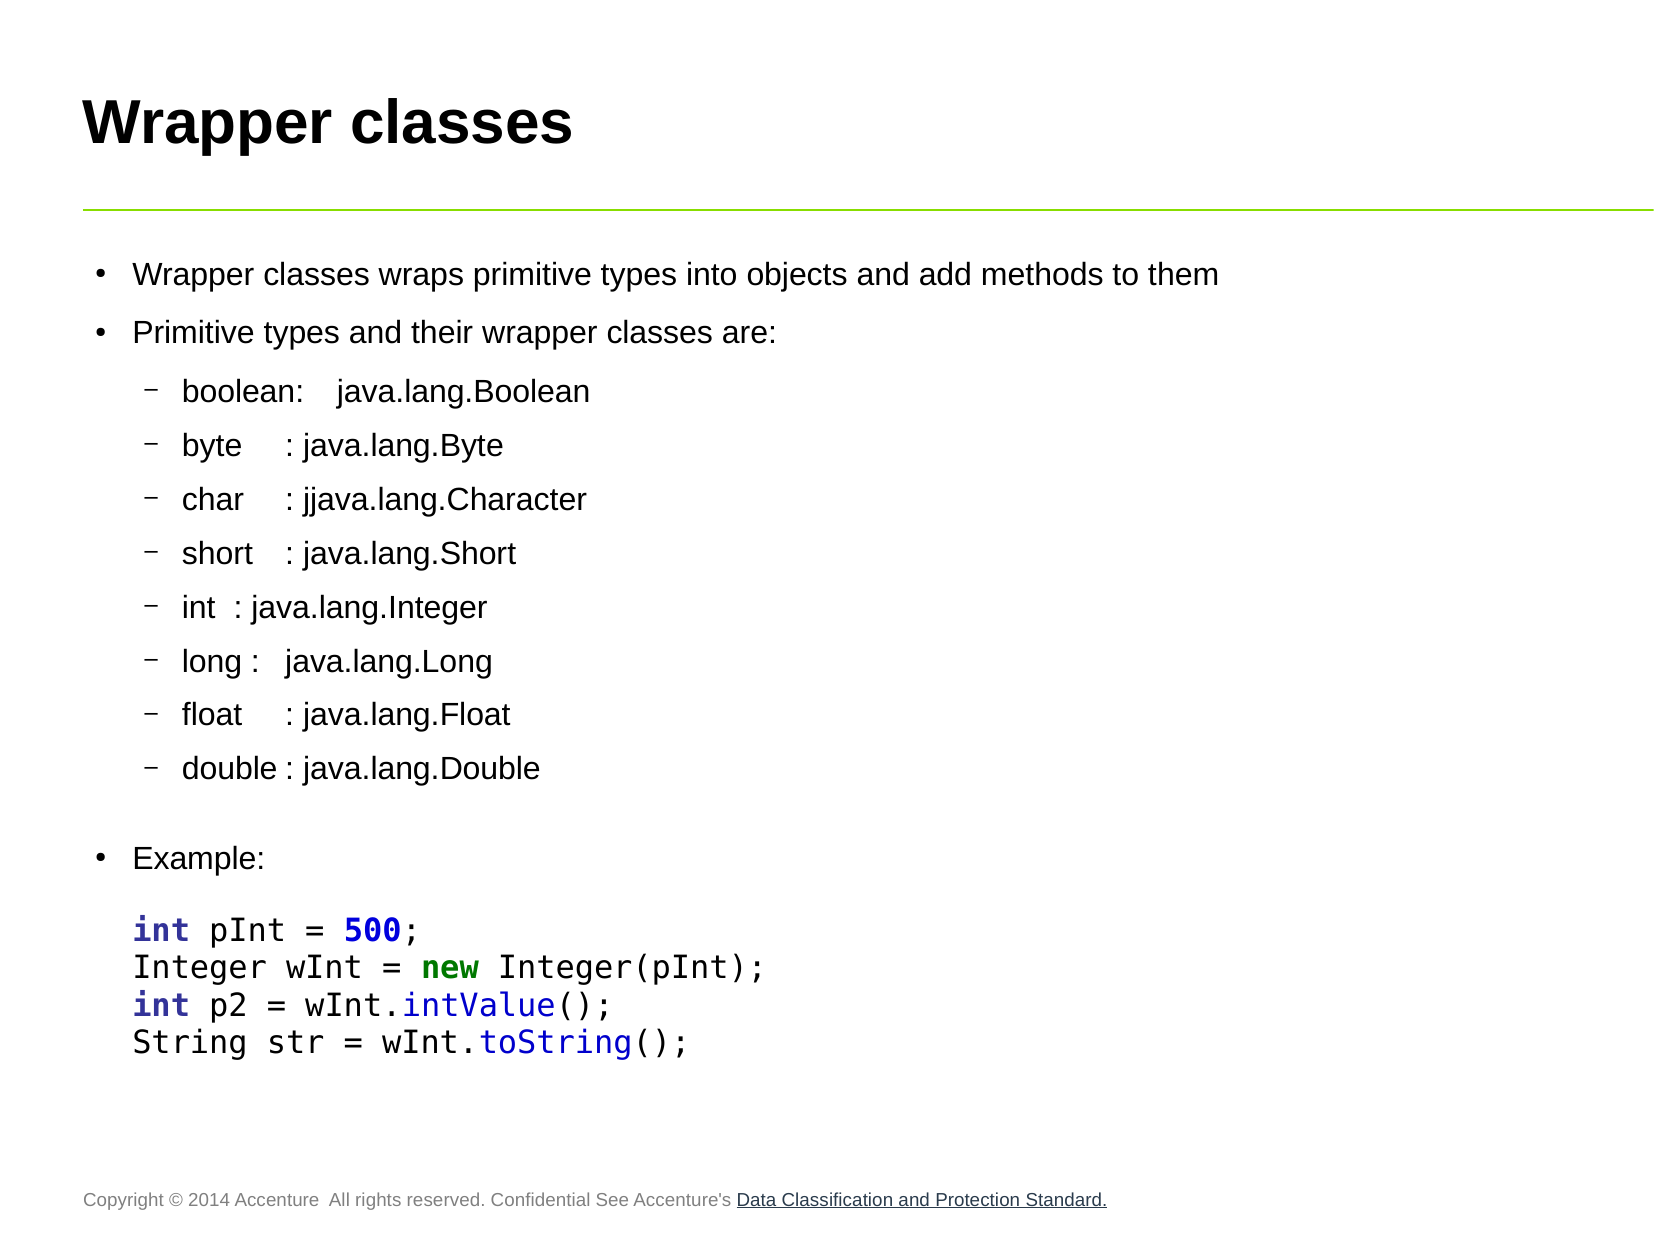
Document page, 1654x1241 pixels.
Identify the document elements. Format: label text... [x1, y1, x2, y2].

list Wrapper classes wraps primitive types into objects and add methods to them Primitive types and their wrapper classes are: boolean: java.lang.Boolean byte : java.lang.Byte char : jjava.lang.Character short : java.lang.Short int : java.lang.Integer long : java.lang.Long float : java.lang.Float double : java.lang.Double Example: int pInt = 500; Integer wInt = new Integer(pInt); int p2 = wInt.intValue(); String str = wInt.toString(); [82, 256, 1538, 1111]
title Wrapper classes [82, 65, 1571, 179]
